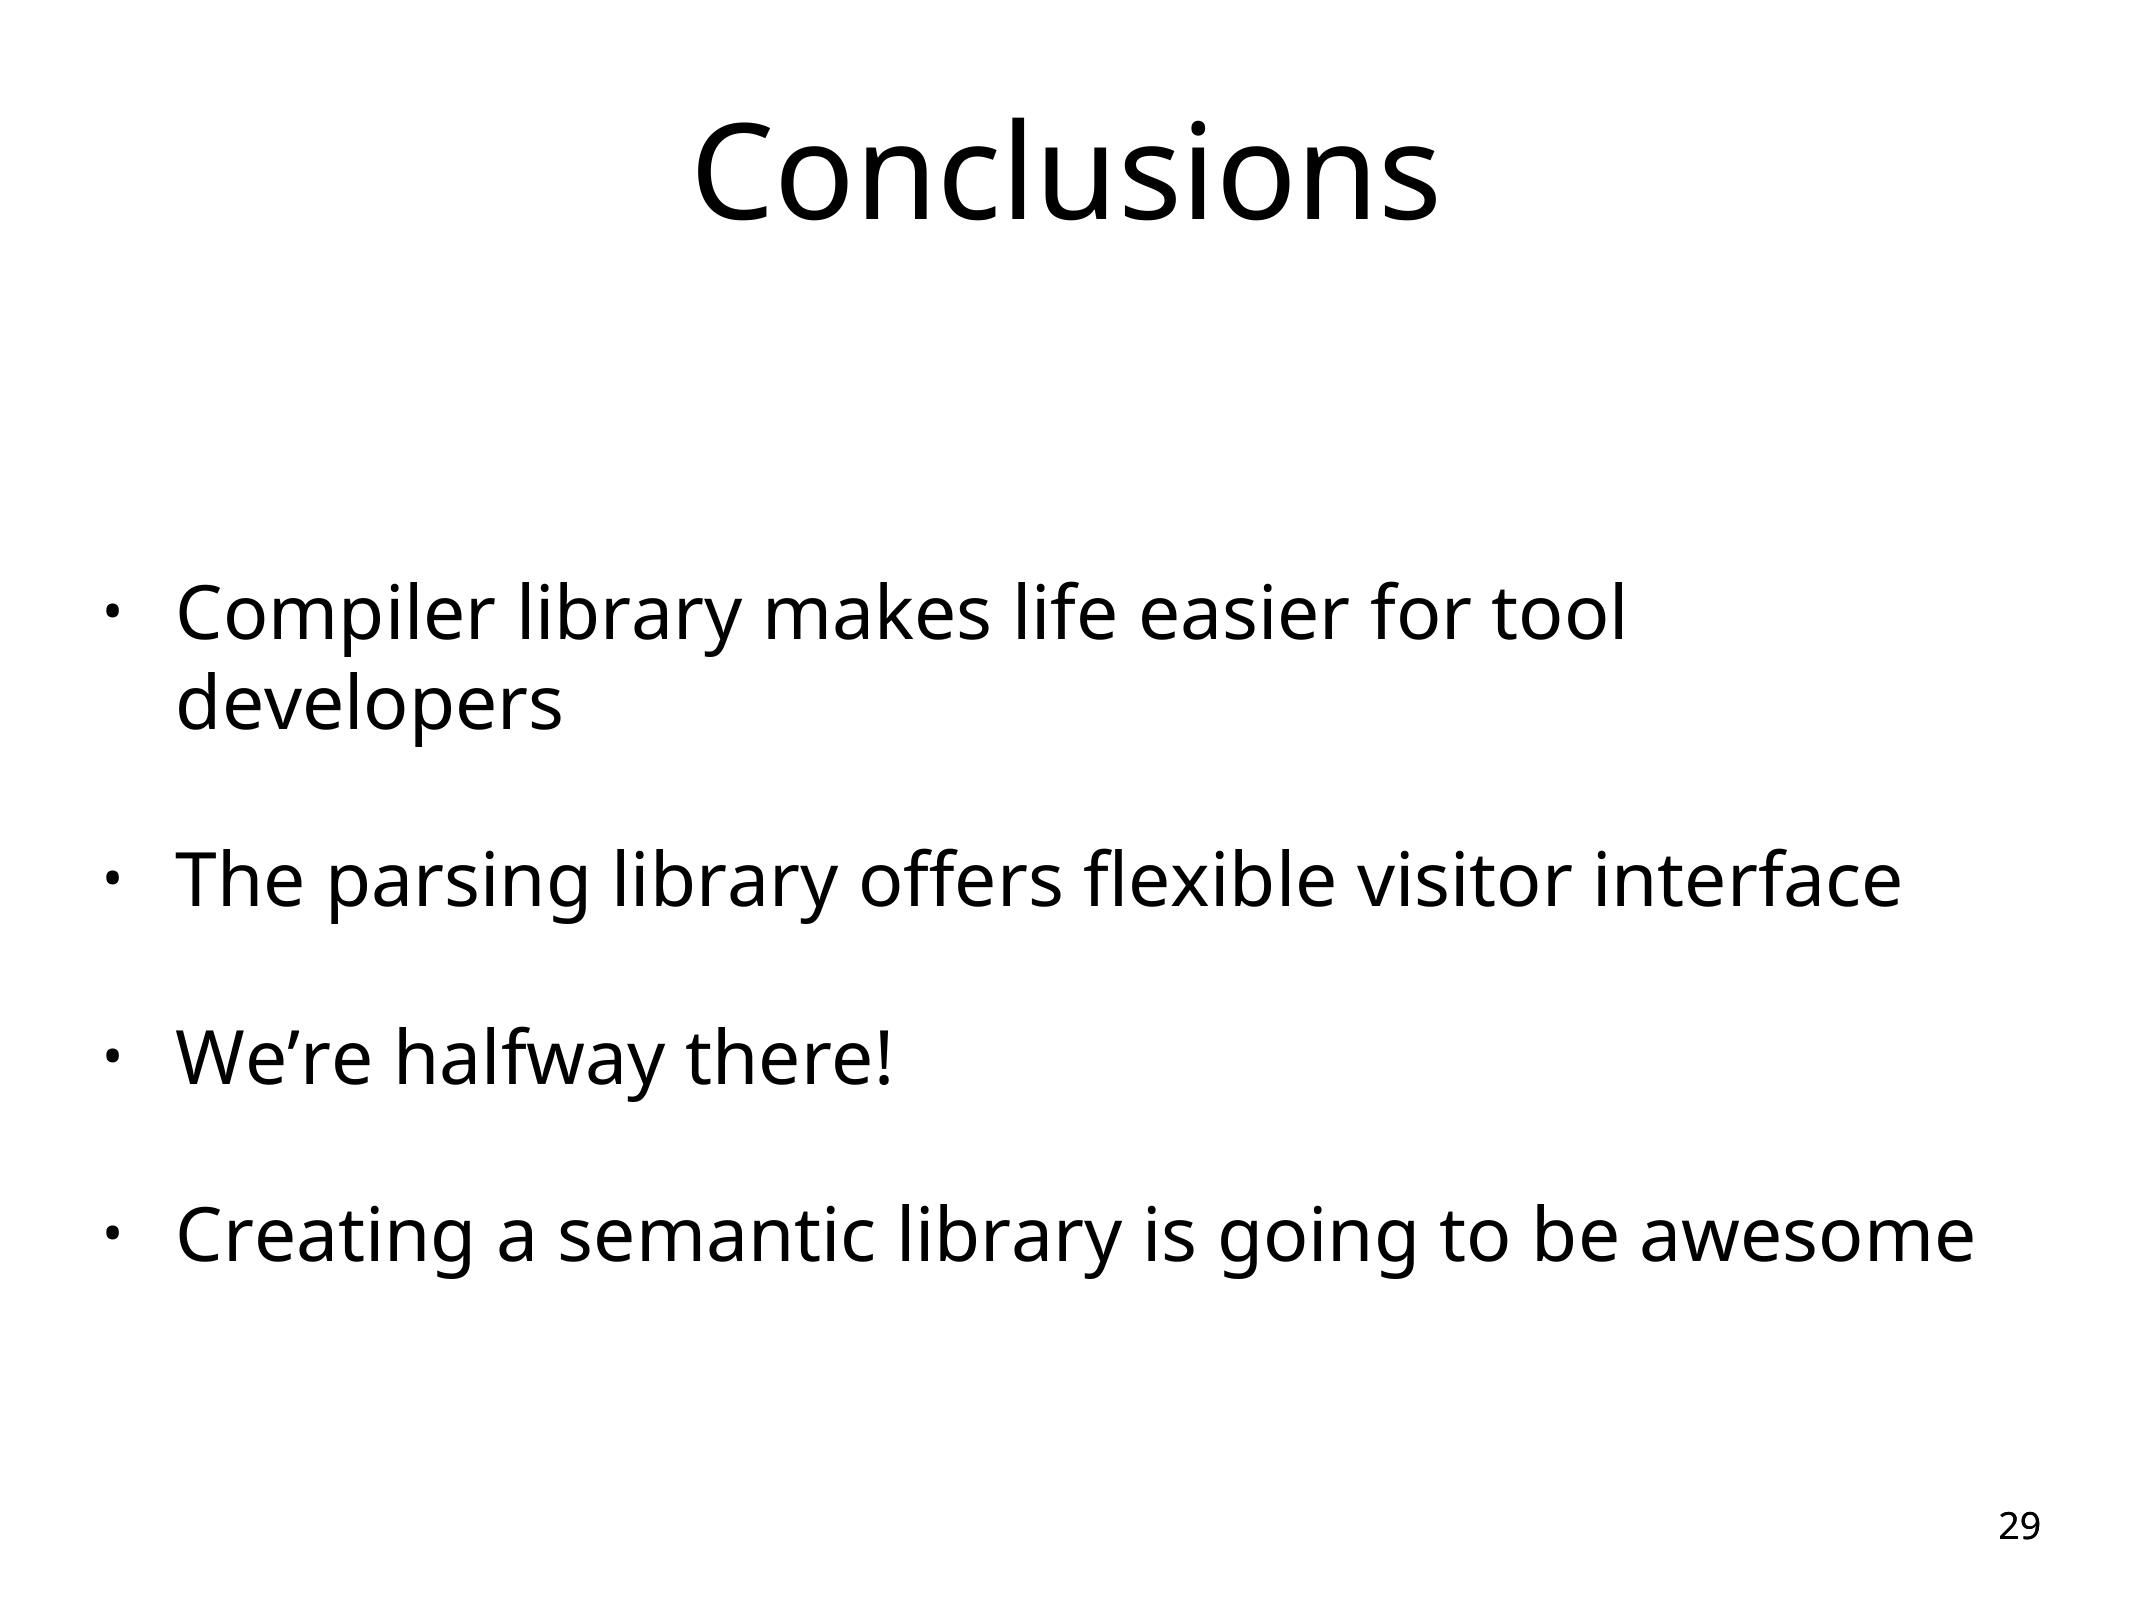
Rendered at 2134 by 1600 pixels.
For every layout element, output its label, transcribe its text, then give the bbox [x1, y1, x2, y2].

title Conclusions [156, 72, 1978, 261]
text_box <number> [1985, 1493, 2055, 1557]
list Compiler library makes life easier for tool developers The parsing library offers flexible visitor interface We’re halfway there! Creating a semantic library is going to be awesome [94, 332, 2039, 1509]
